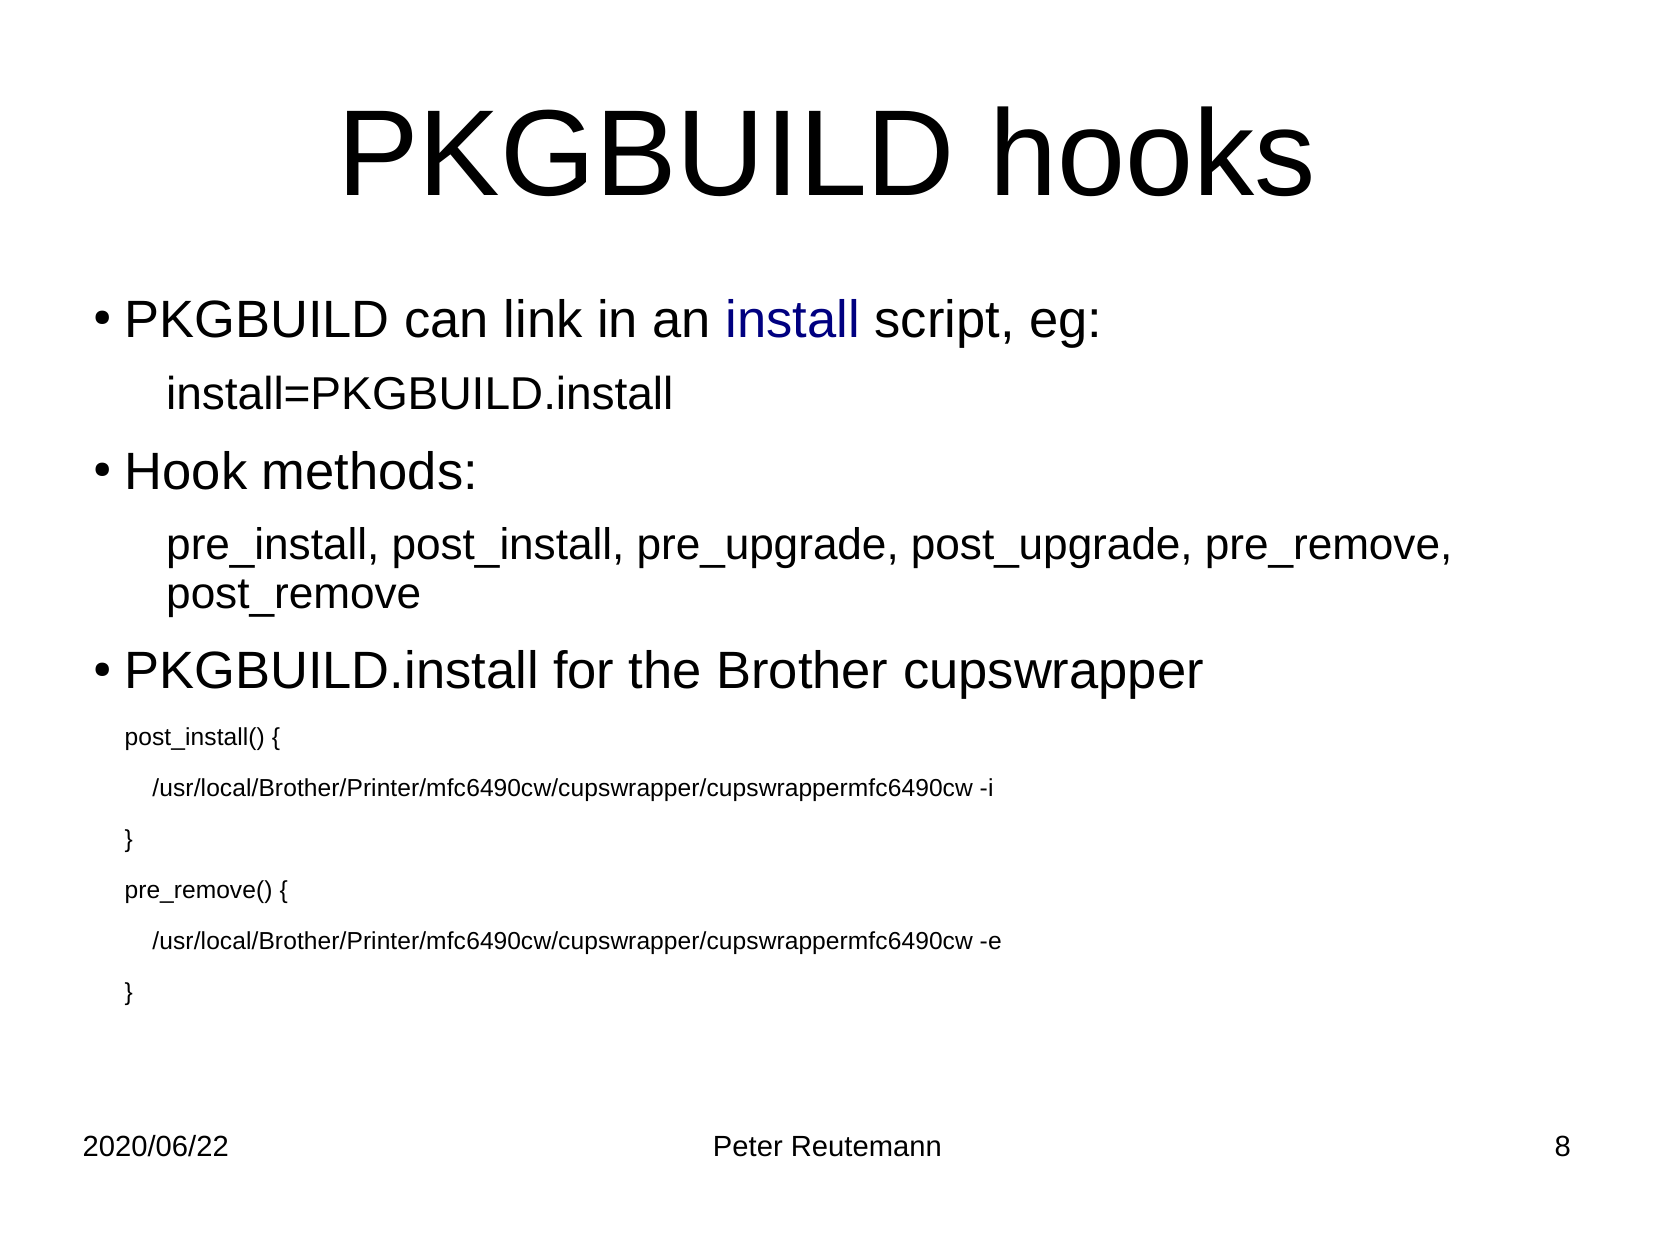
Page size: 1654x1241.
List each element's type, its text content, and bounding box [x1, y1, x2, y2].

title PKGBUILD hooks [82, 49, 1571, 257]
list PKGBUILD can link in an install script, eg: install=PKGBUILD.install Hook methods: pre_install, post_install, pre_upgrade, post_upgrade, pre_remove, post_remove PKGBUILD.install for the Brother cupswrapper post_install() { /usr/local/Brother/Printer/mfc6490cw/cupswrapper/cupswrappermfc6490cw -i } pre_remove() { /usr/local/Brother/Printer/mfc6490cw/cupswrapper/cupswrappermfc6490cw -e } [82, 290, 1571, 1010]
